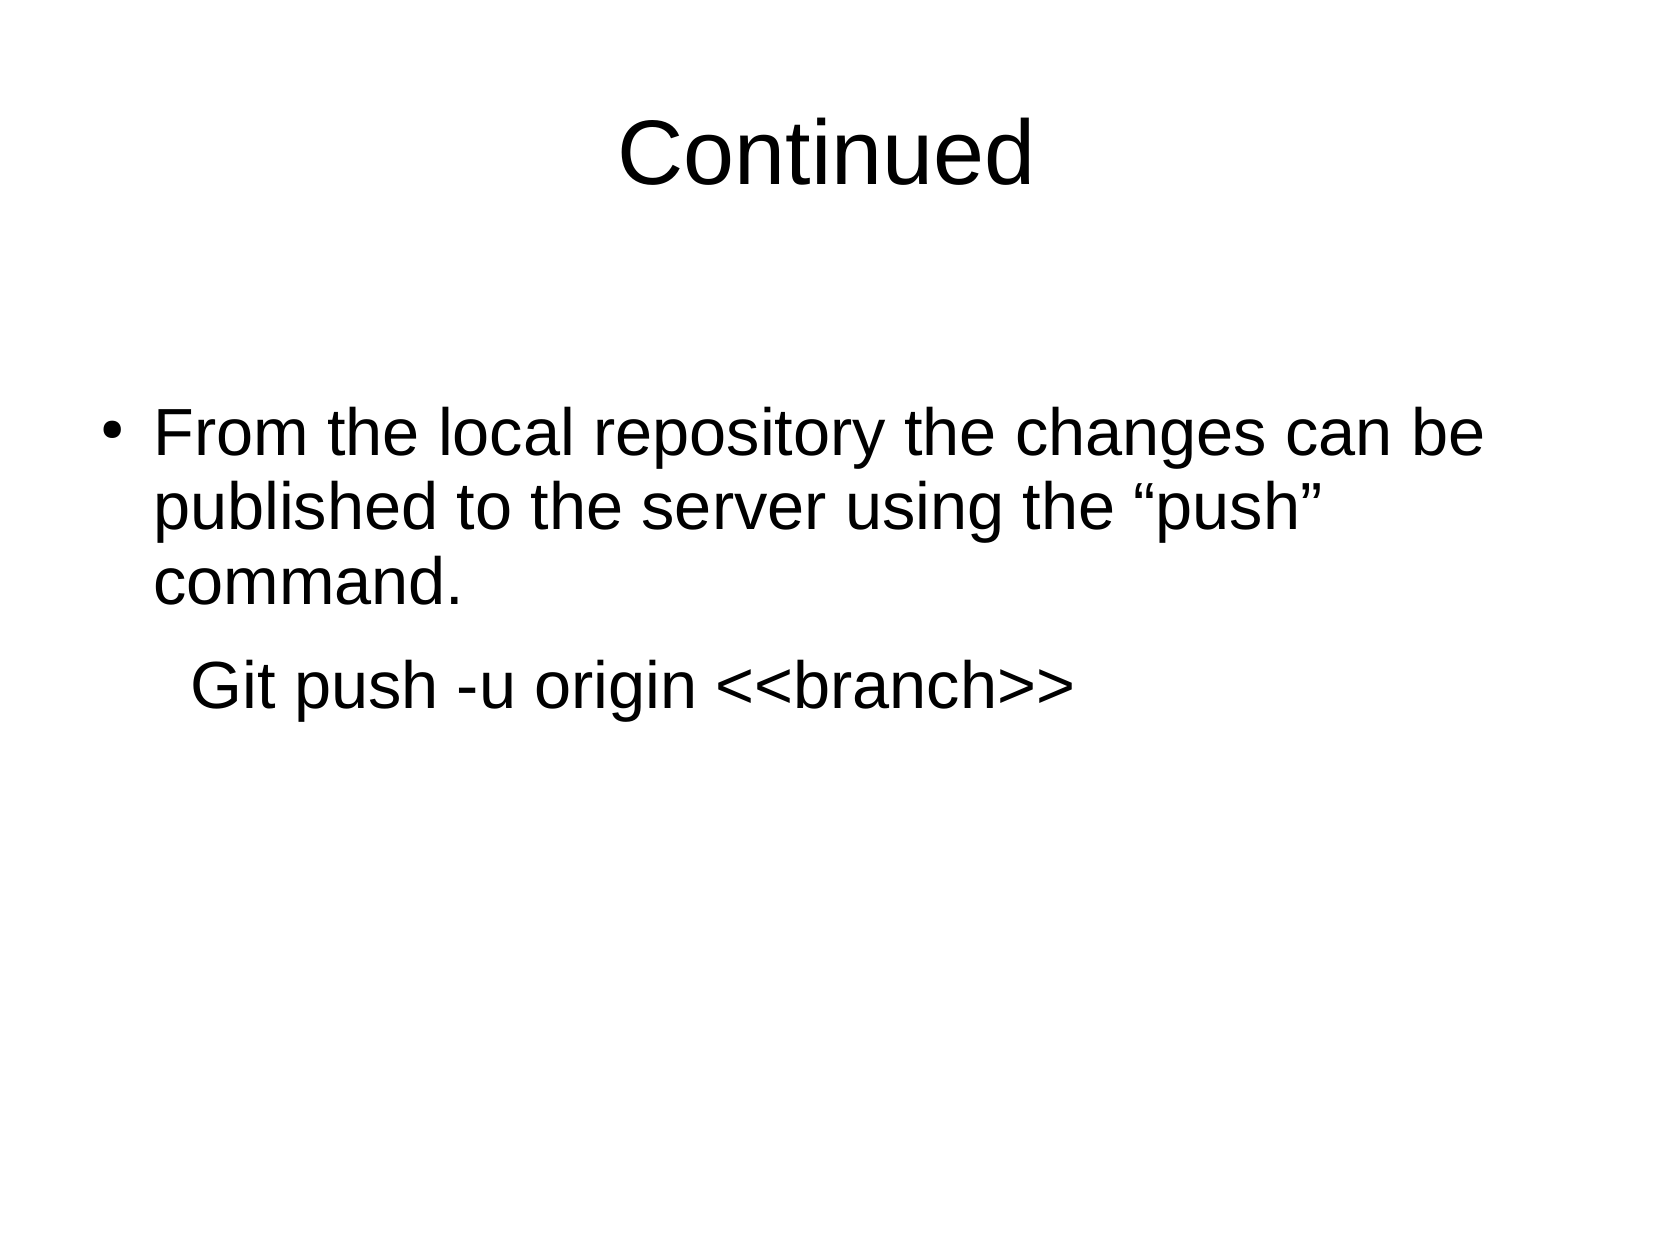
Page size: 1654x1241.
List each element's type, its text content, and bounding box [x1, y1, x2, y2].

list From the local repository the changes can be published to the server using the “push” command. Git push -u origin <<branch>> [82, 290, 1571, 1010]
title Continued [82, 49, 1571, 257]
